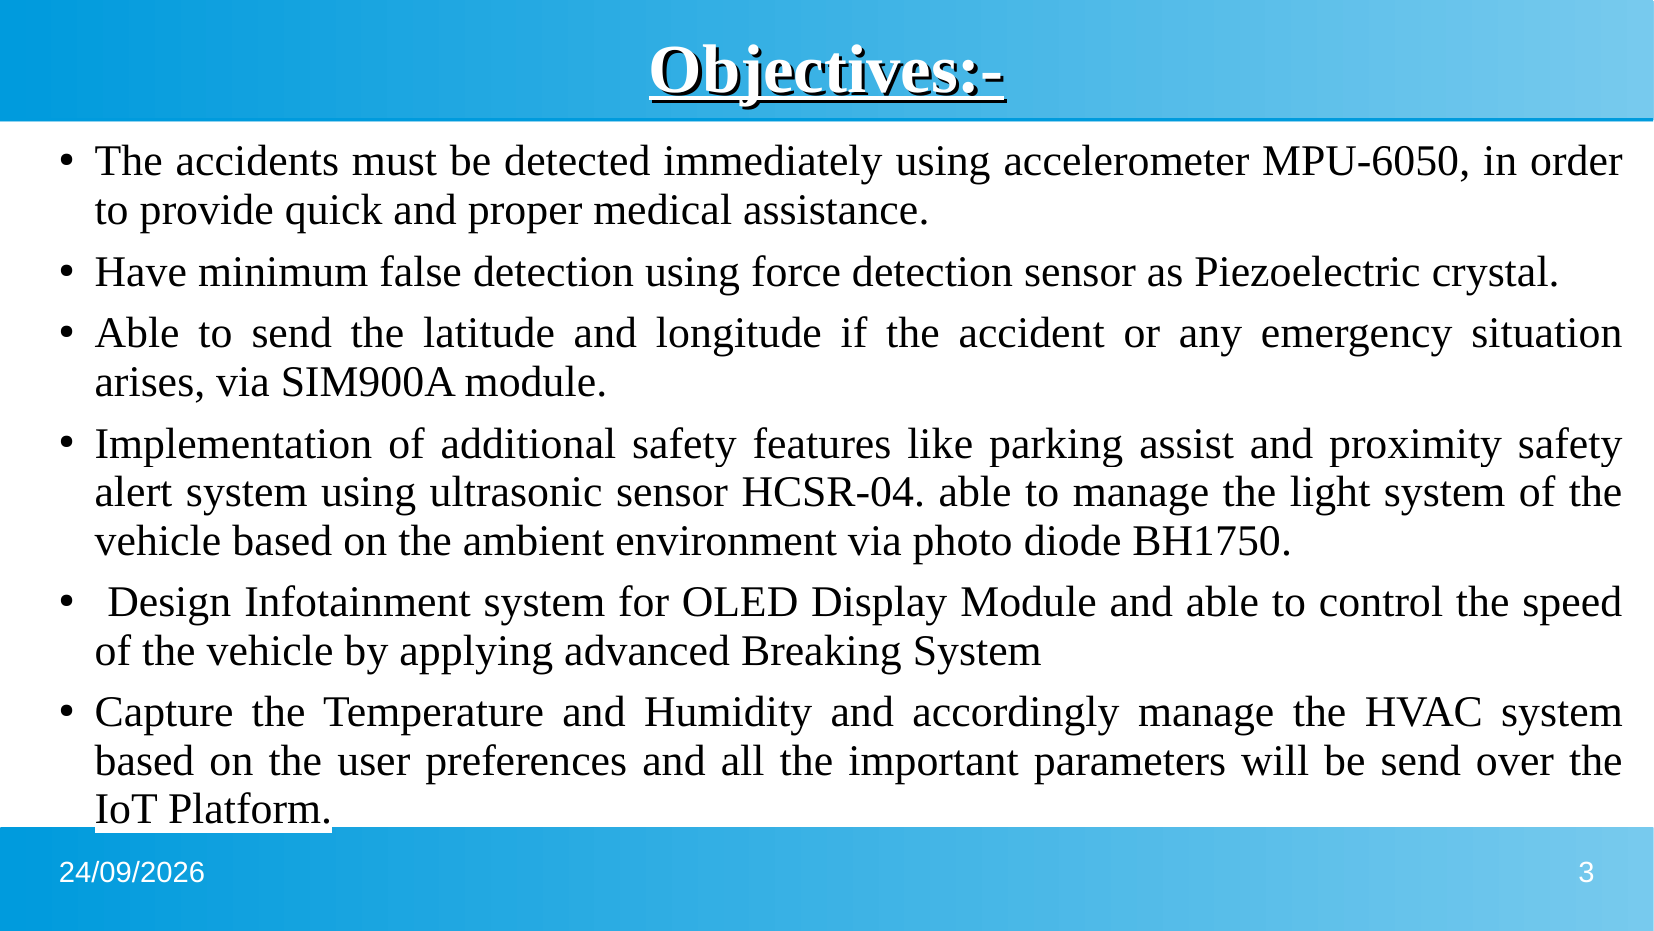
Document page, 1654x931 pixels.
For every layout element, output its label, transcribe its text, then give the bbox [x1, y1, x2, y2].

subtitle The accidents must be detected immediately using accelerometer MPU-6050, in order to provide quick and proper medical assistance. Have minimum false detection using force detection sensor as Piezoelectric crystal. Able to send the latitude and longitude if the accident or any emergency situation arises, via SIM900A module. Implementation of additional safety features like parking assist and proximity safety alert system using ultrasonic sensor HCSR-04. able to manage the light system of the vehicle based on the ambient environment via photo diode BH1750. Design Infotainment system for OLED Display Module and able to control the speed of the vehicle by applying advanced Breaking System Capture the Temperature and Humidity and accordingly manage the HVAC system based on the user preferences and all the important parameters will be send over the IoT Platform. [59, 75, 1625, 834]
title Objectives:- [59, 29, 1595, 75]
